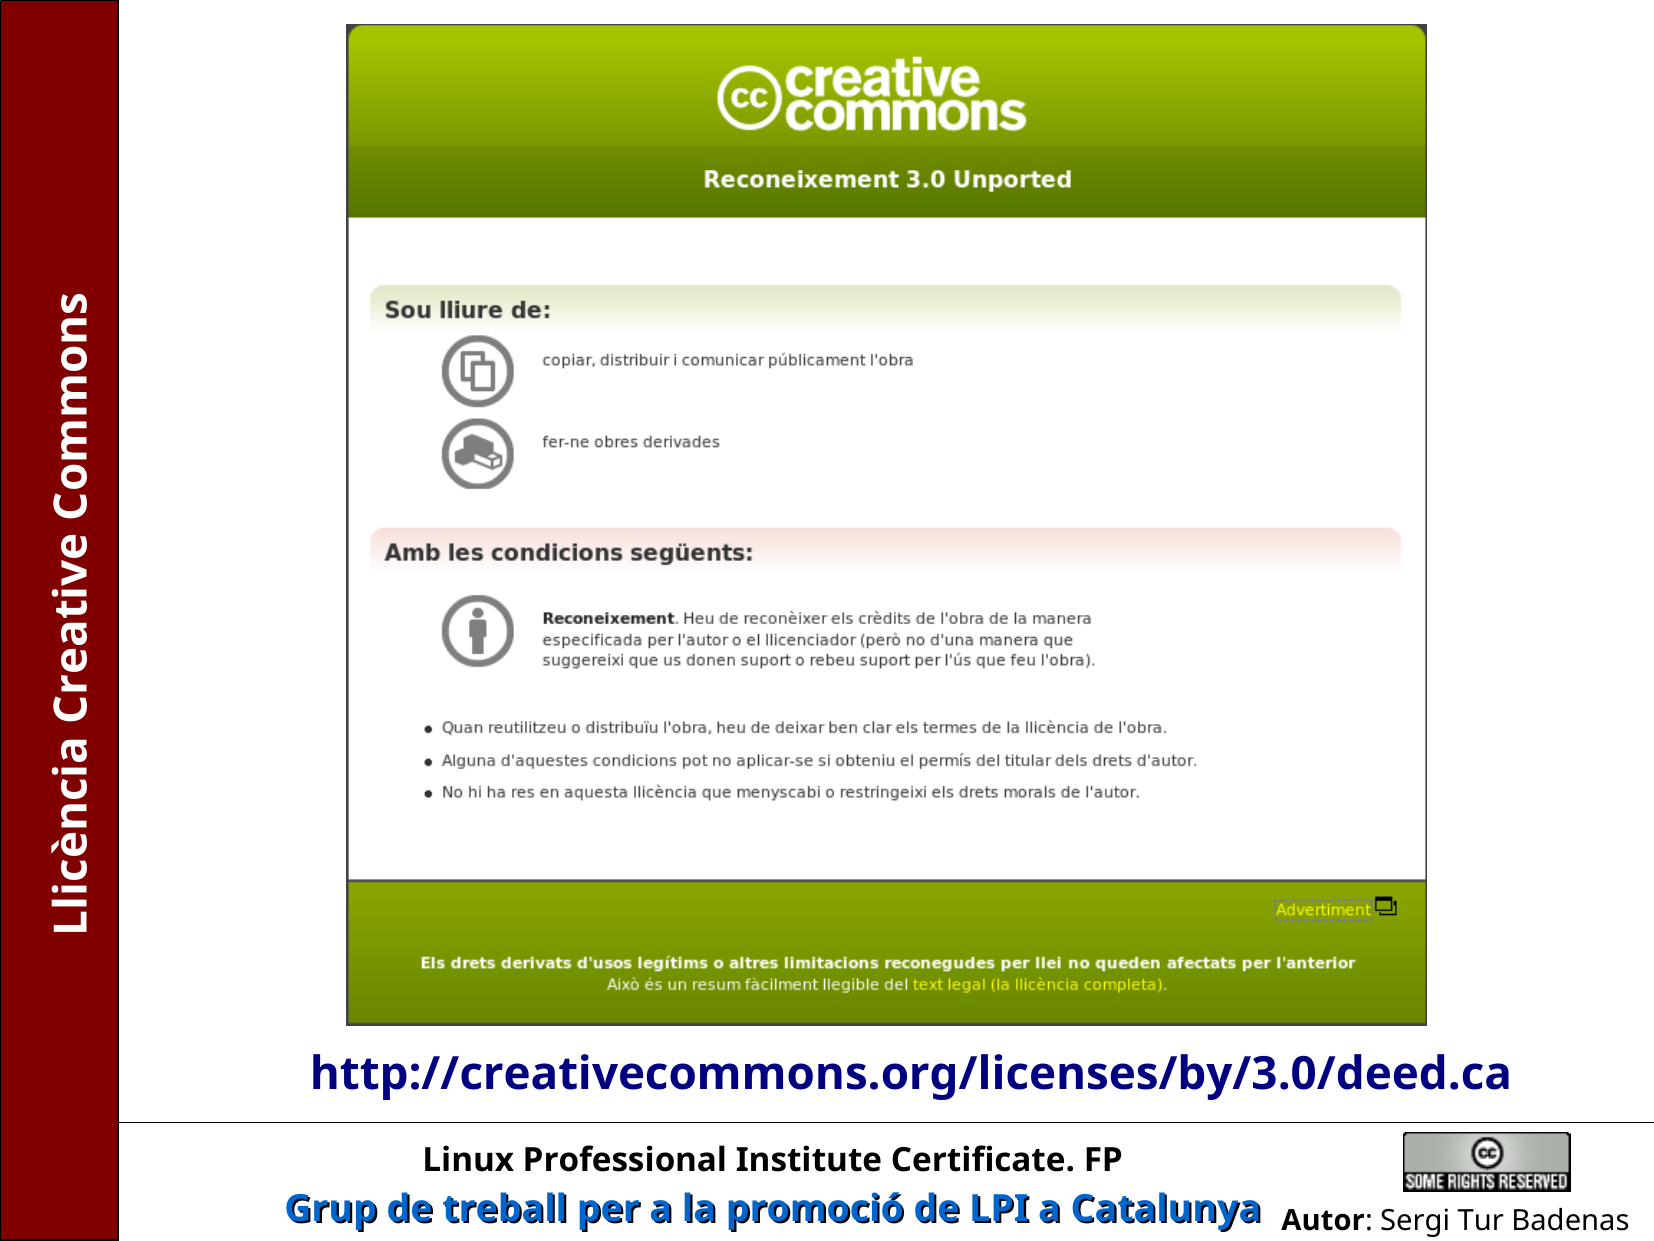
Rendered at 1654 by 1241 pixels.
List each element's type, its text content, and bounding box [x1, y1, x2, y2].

text_box http://creativecommons.org/licenses/by/3.0/deed.ca [295, 1033, 1580, 1108]
picture [346, 24, 1427, 1026]
picture [1403, 1132, 1571, 1192]
